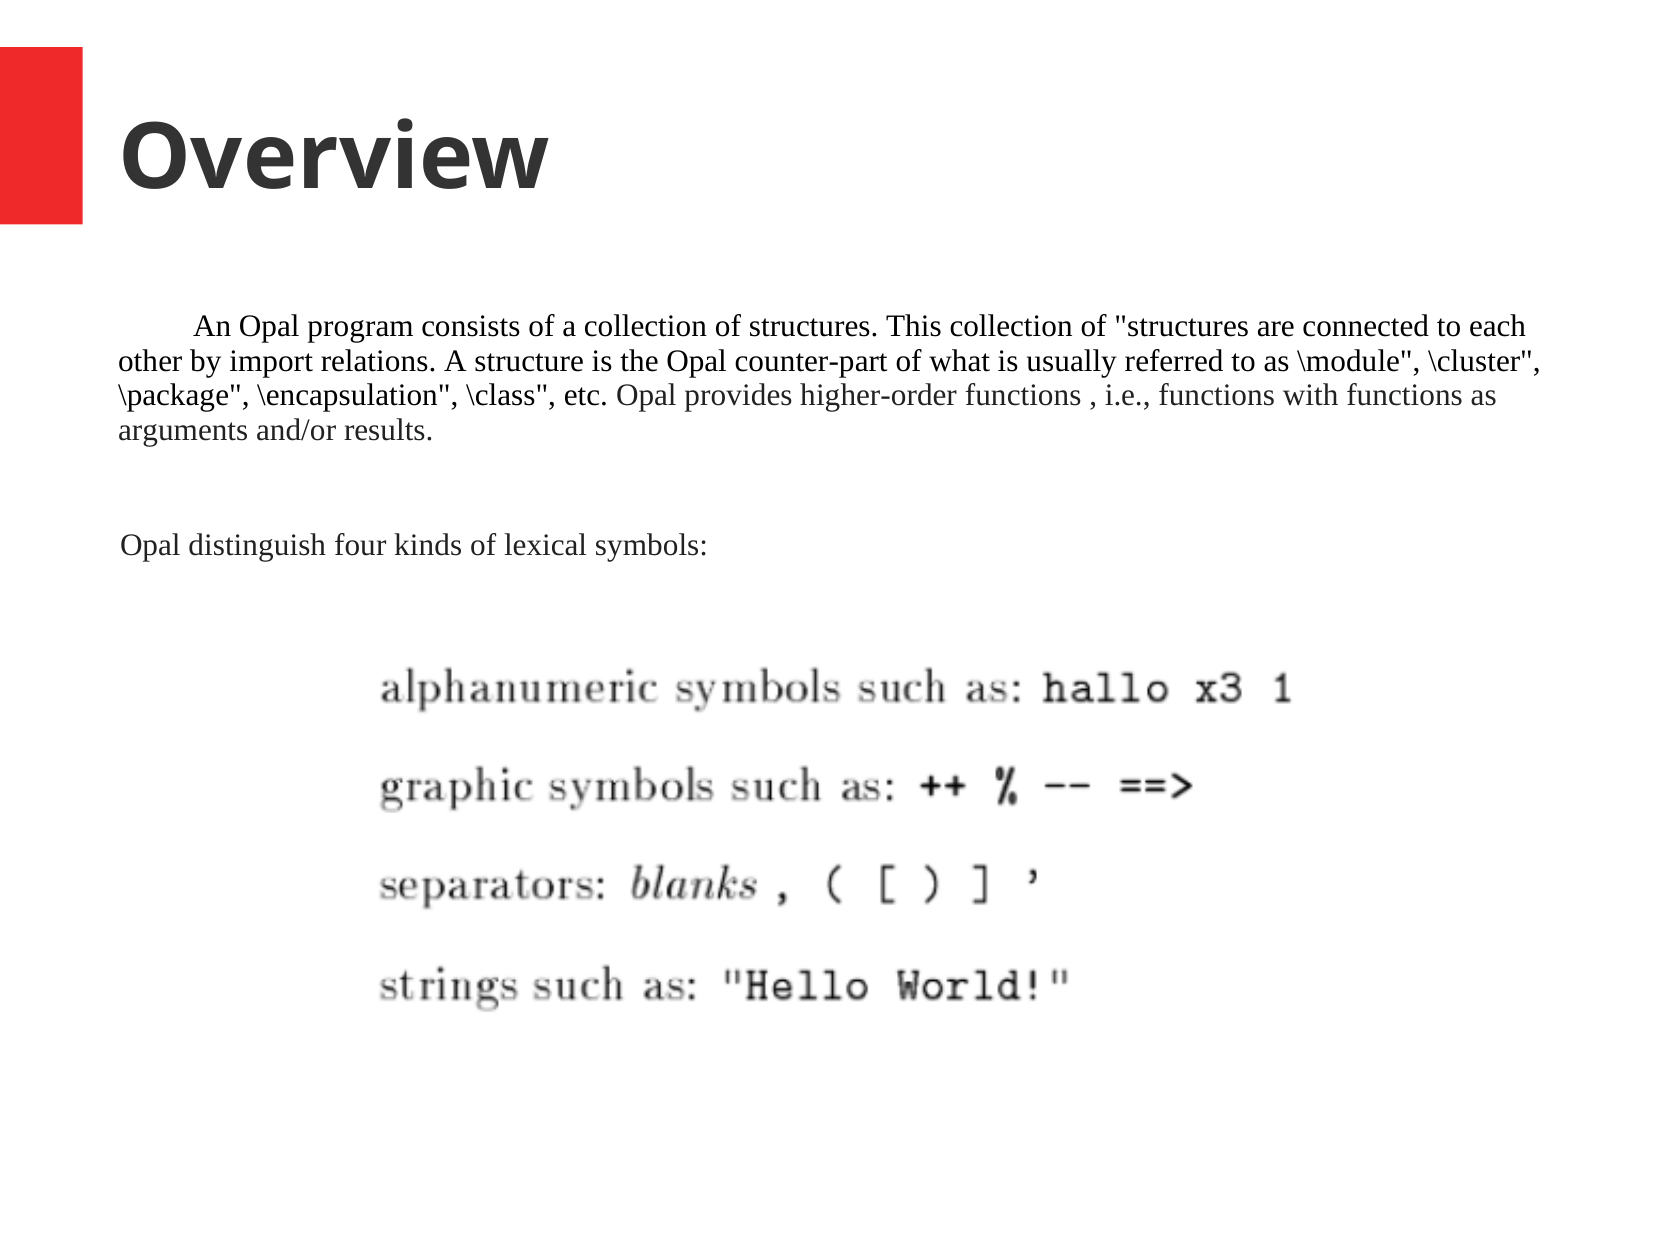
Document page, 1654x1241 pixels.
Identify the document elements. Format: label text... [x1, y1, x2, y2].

list An Opal program consists of a collection of structures. This collection of "structures are connected to each other by import relations. A structure is the Opal counter-part of what is usually referred to as \module", \cluster", \package", \encapsulation", \class", etc. Opal provides higher-order functions , i.e., functions with functions as arguments and/or results. [118, 309, 1551, 481]
list Opal distinguish four kinds of lexical symbols: [120, 527, 1553, 579]
title Overview [118, 49, 1571, 257]
picture [375, 659, 1306, 1025]
